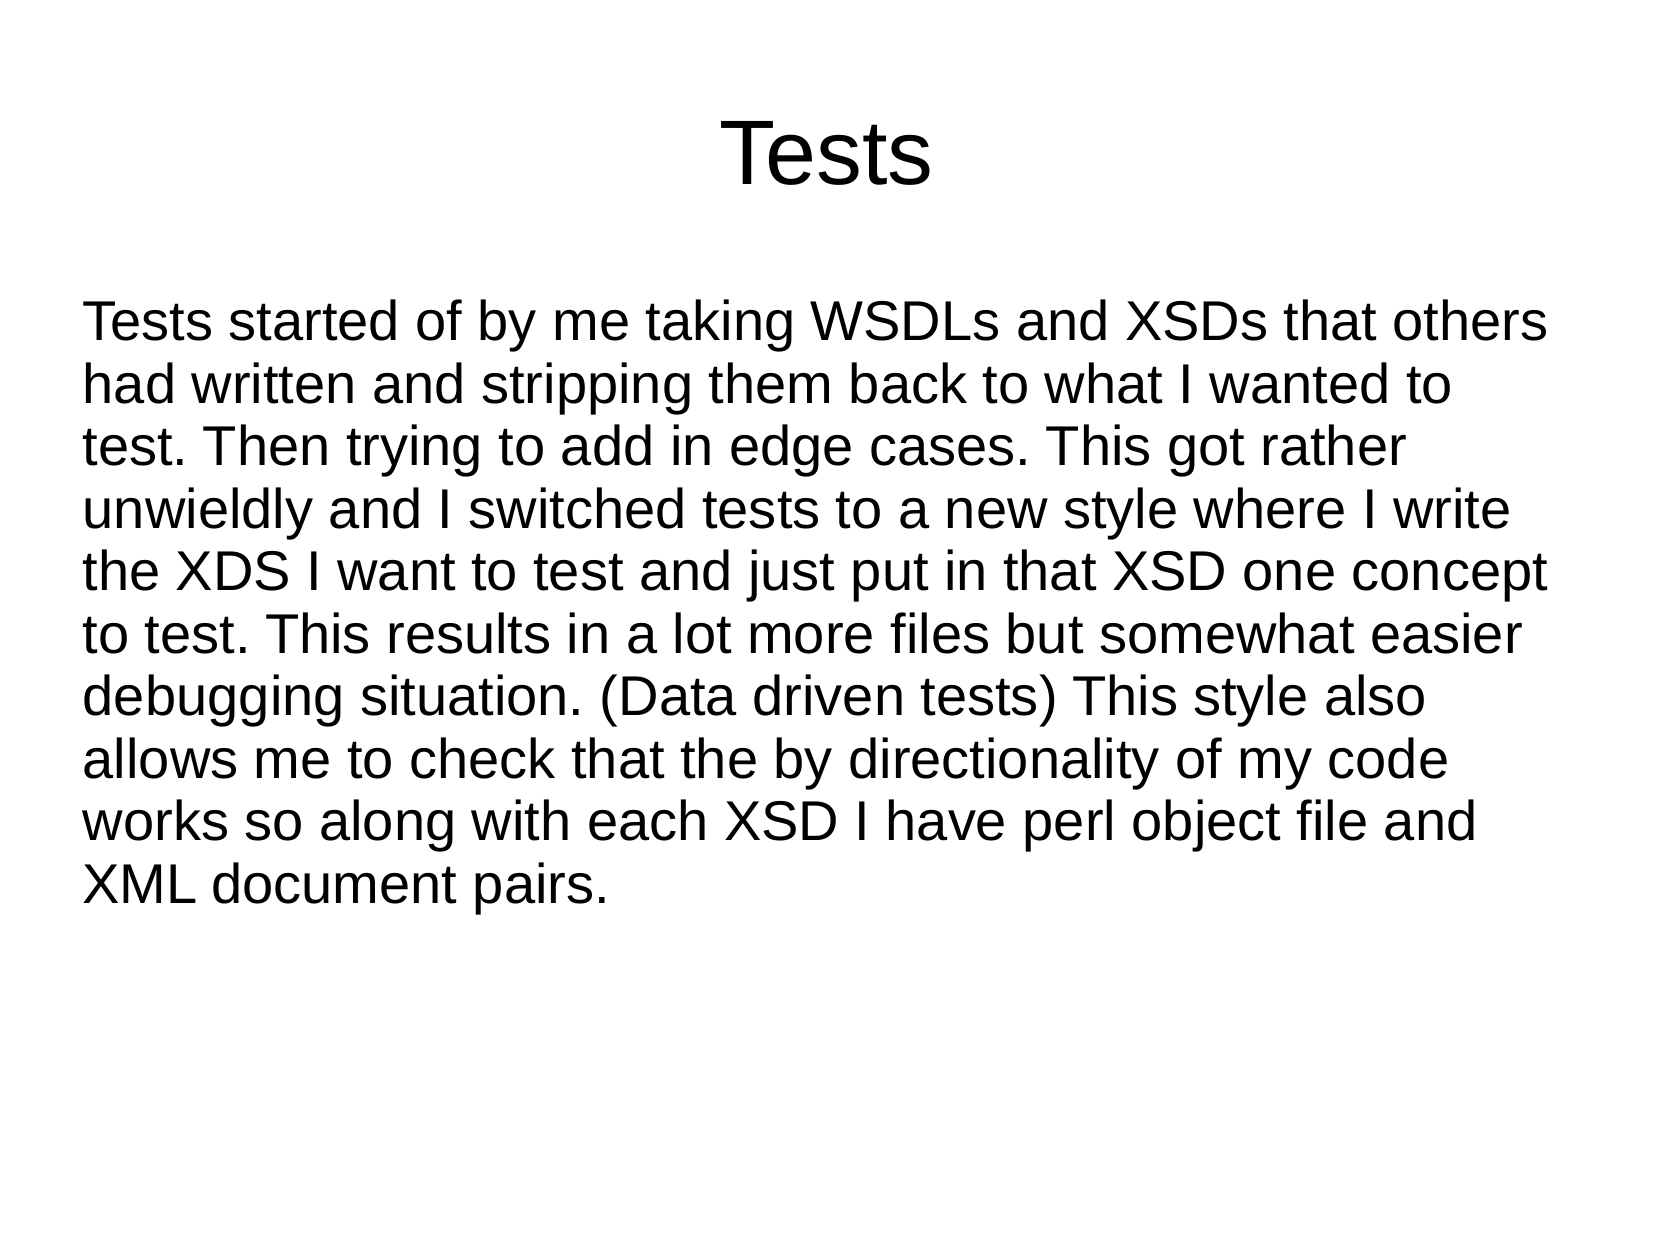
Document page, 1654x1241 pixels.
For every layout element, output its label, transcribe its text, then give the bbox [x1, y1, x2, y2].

title Tests [82, 49, 1571, 257]
text_box [82, 290, 1571, 1010]
